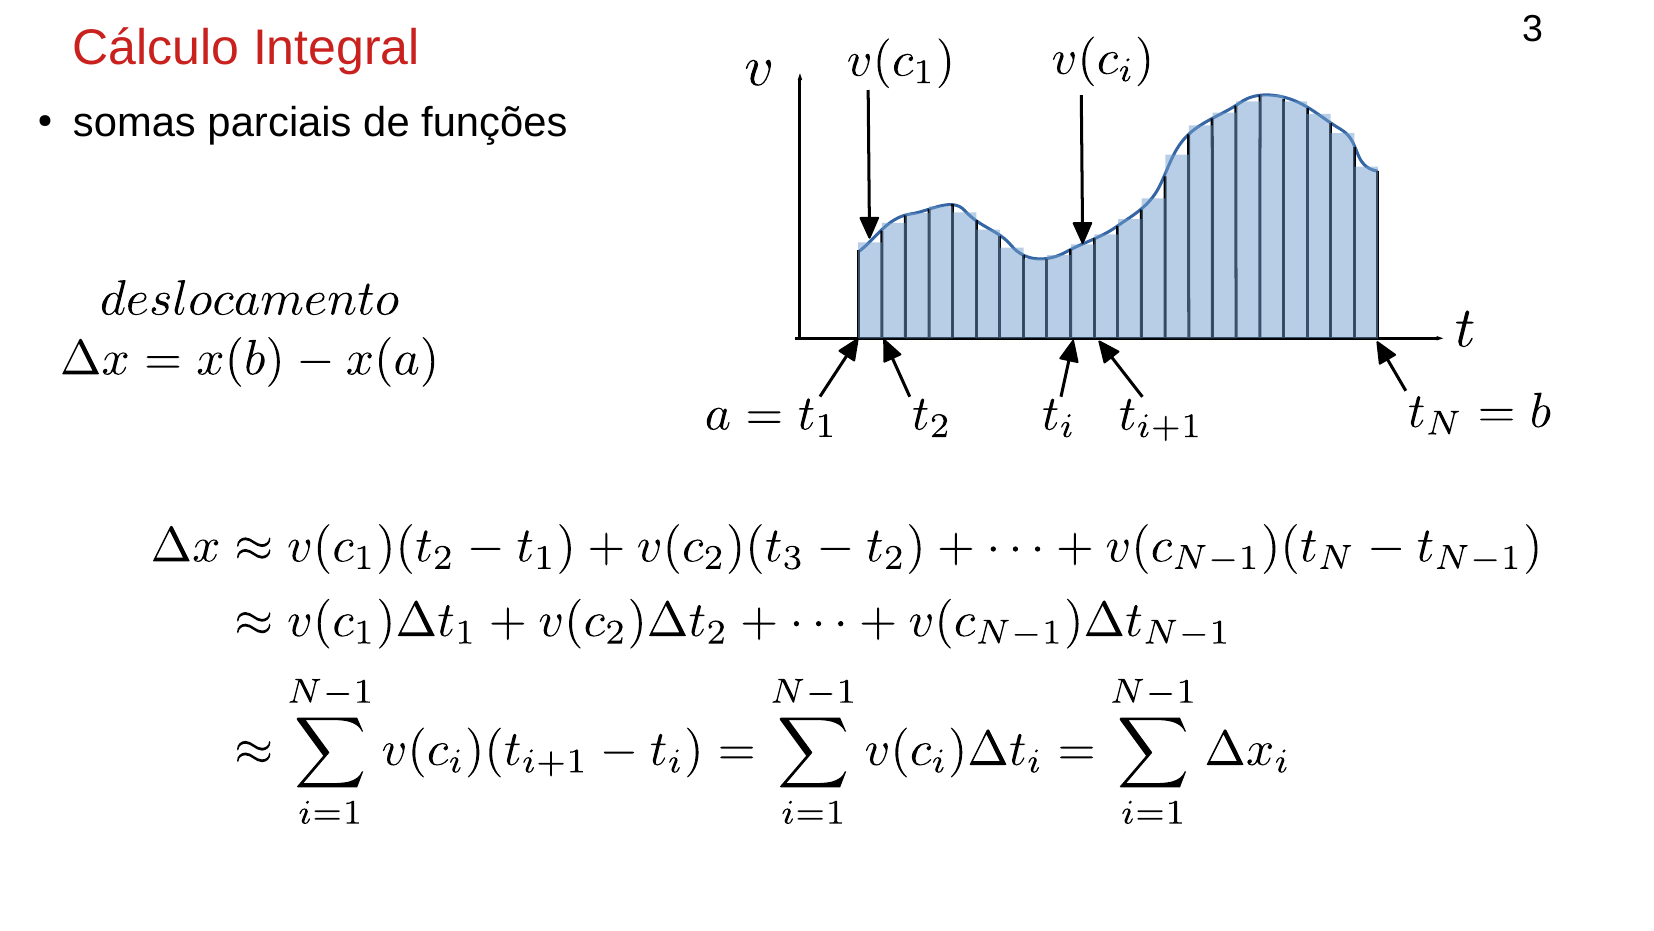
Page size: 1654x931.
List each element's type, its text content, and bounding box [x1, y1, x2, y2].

picture [59, 280, 435, 387]
picture [702, 396, 834, 439]
text_box <number> [1507, 0, 1654, 71]
picture [1405, 390, 1553, 437]
picture [1051, 36, 1150, 87]
picture [909, 396, 950, 439]
picture [744, 59, 772, 86]
text_box Cálculo Integral somas parciais de funções [22, 0, 1618, 185]
picture [844, 36, 952, 91]
text_box [858, 94, 1378, 339]
picture [1116, 396, 1200, 444]
picture [1452, 308, 1476, 350]
picture [148, 522, 1540, 826]
picture [1039, 396, 1074, 440]
